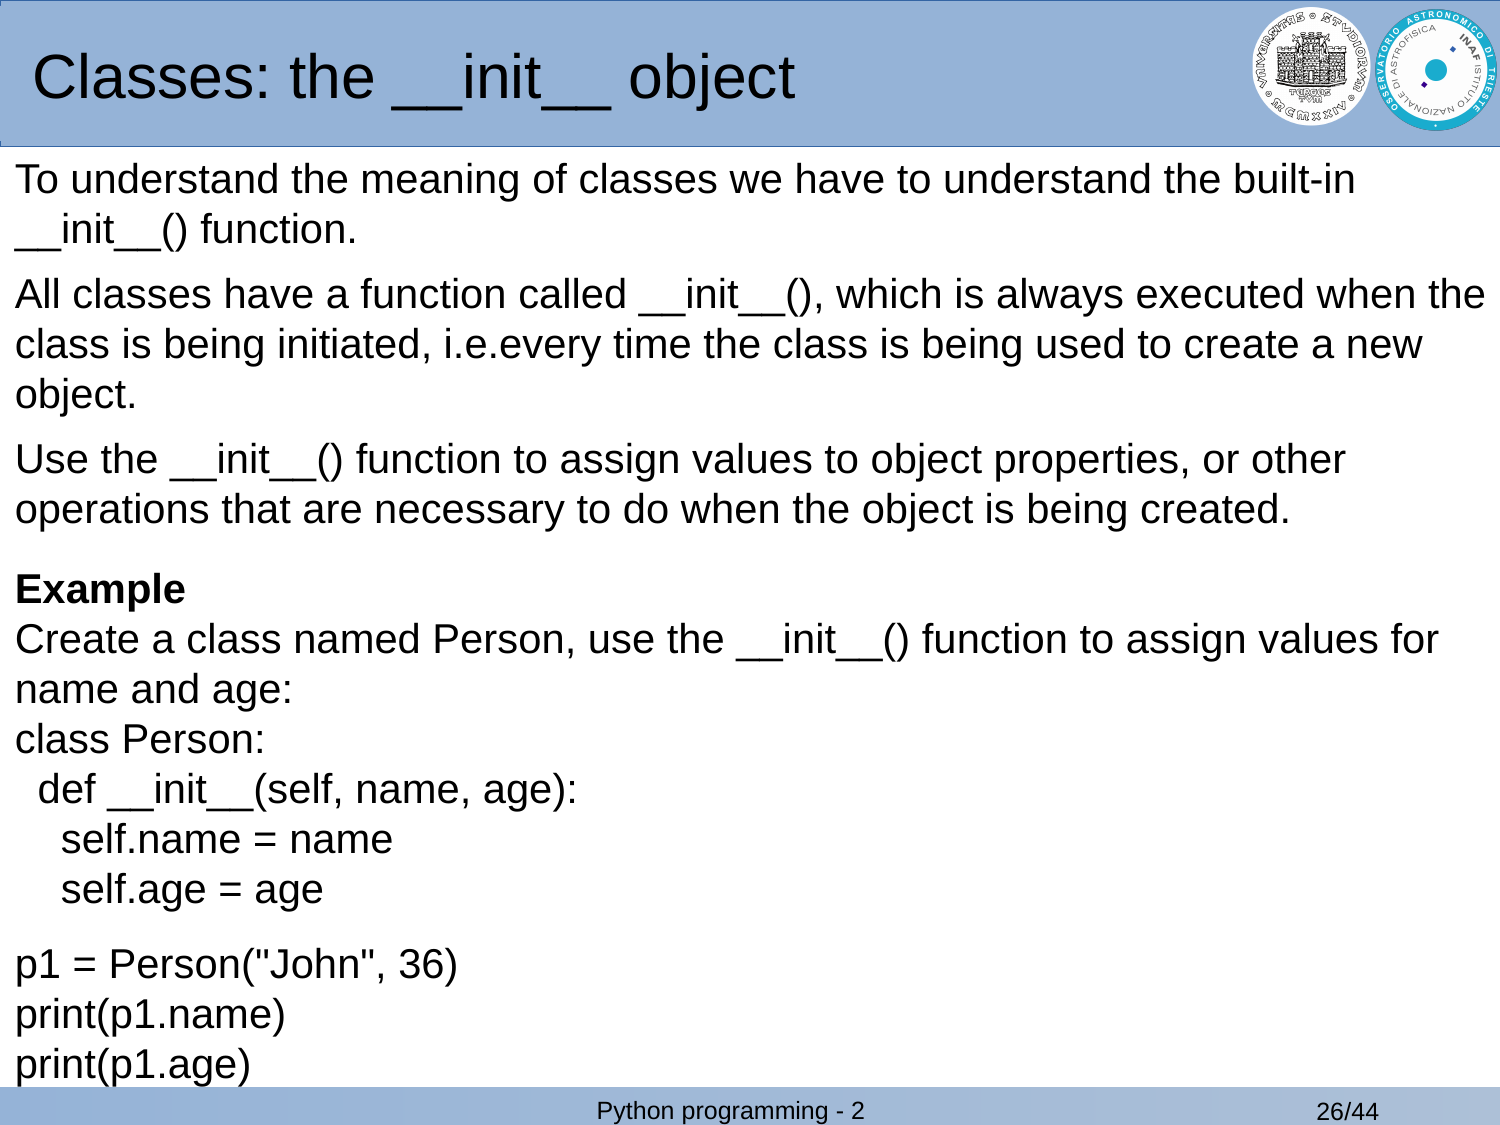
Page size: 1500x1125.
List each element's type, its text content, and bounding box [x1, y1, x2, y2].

list To understand the meaning of classes we have to understand the built-in __init__() function. All classes have a function called __init__(), which is always executed when the class is being initiated, i.e.every time the class is being used to create a new object. Use the __init__() function to assign values to object properties, or other operations that are necessary to do when the object is being created. Example Create a class named Person, use the __init__() function to assign values for name and age: class Person: def __init__(self, name, age): self.name = name self.age = age p1 = Person("John", 36) print(p1.name) print(p1.age) [0, 143, 1500, 1000]
text_box Classes: the __init__ object [0, 5, 1253, 141]
picture [1253, 0, 1500, 143]
